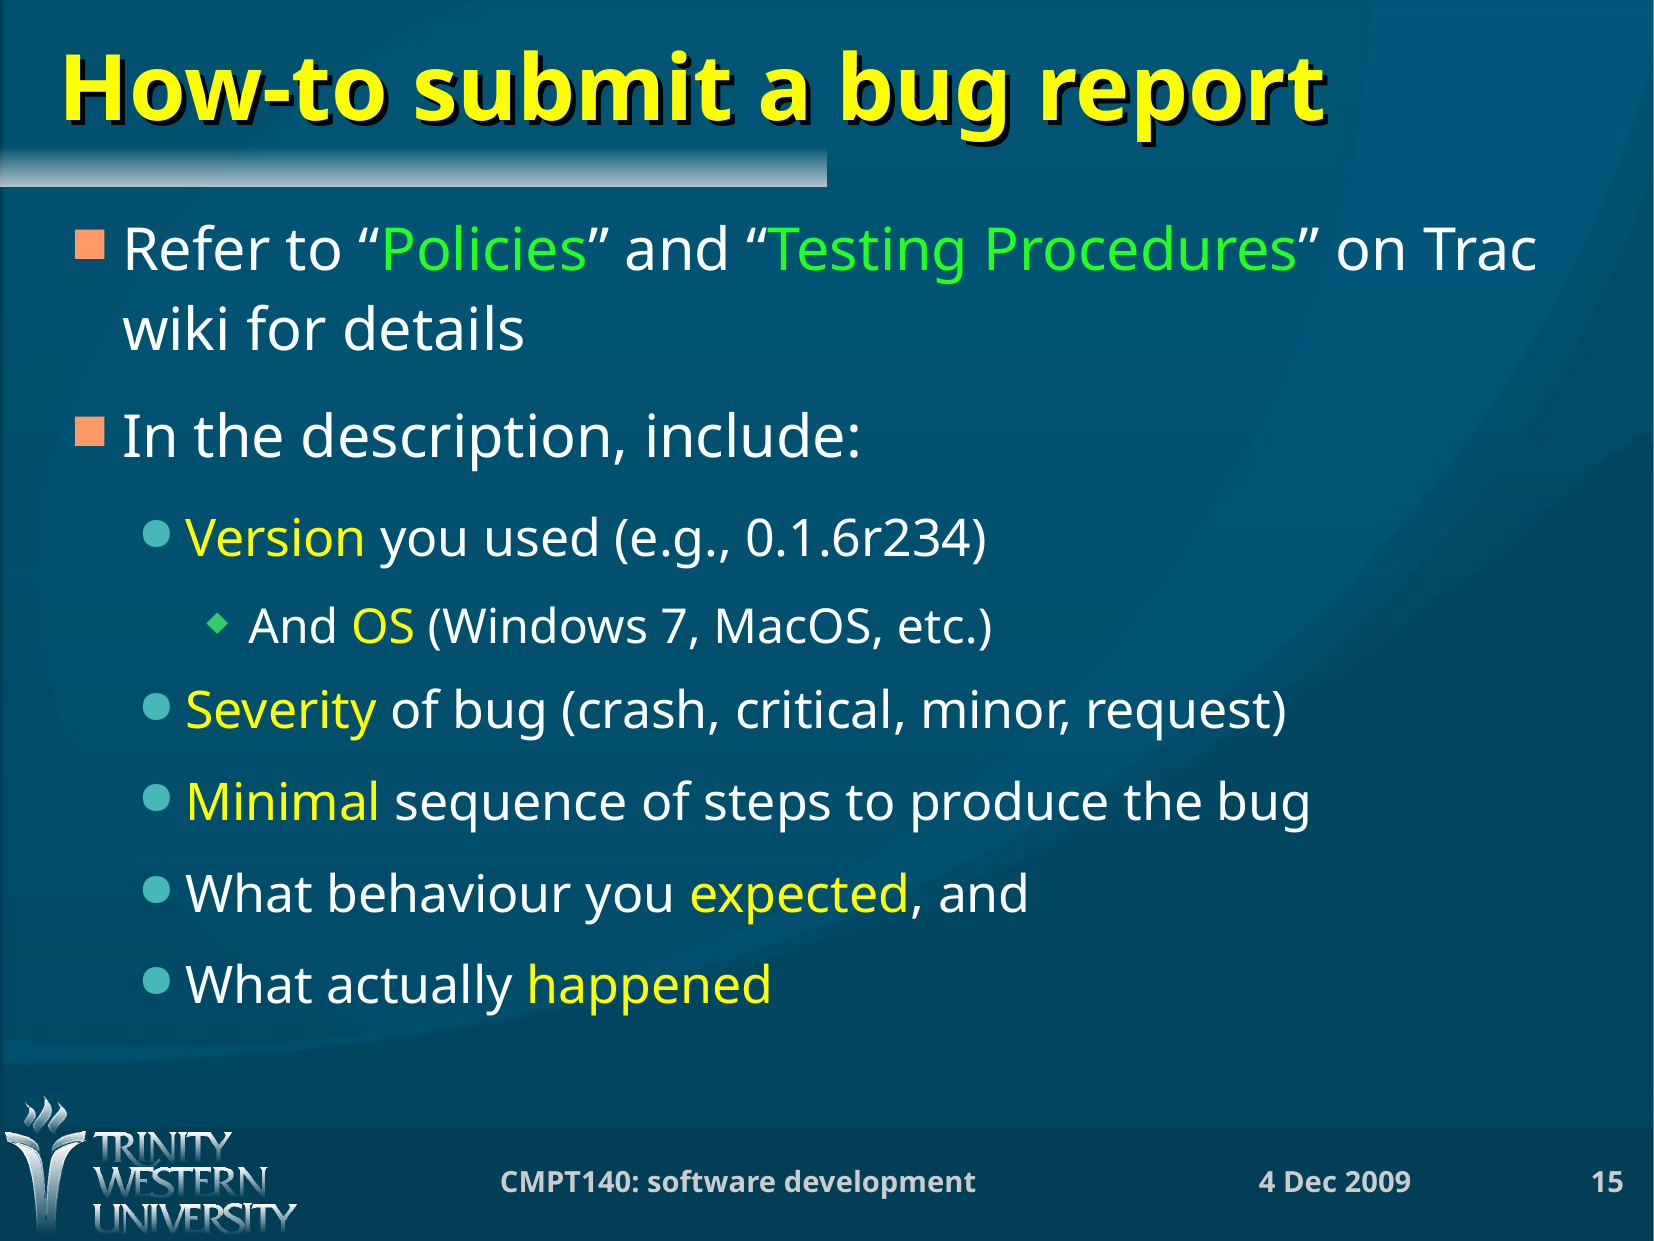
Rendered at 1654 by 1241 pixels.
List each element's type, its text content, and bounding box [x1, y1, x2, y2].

picture [38, 1227, 54, 1232]
list Refer to “Policies” and “Testing Procedures” on Trac wiki for details In the description, include: Version you used (e.g., 0.1.6r234) And OS (Windows 7, MacOS, etc.) Severity of bug (crash, critical, minor, request) Minimal sequence of steps to produce the bug What behaviour you expected, and What actually happened [59, 206, 1625, 1026]
title How-to submit a bug report [59, 19, 1595, 148]
